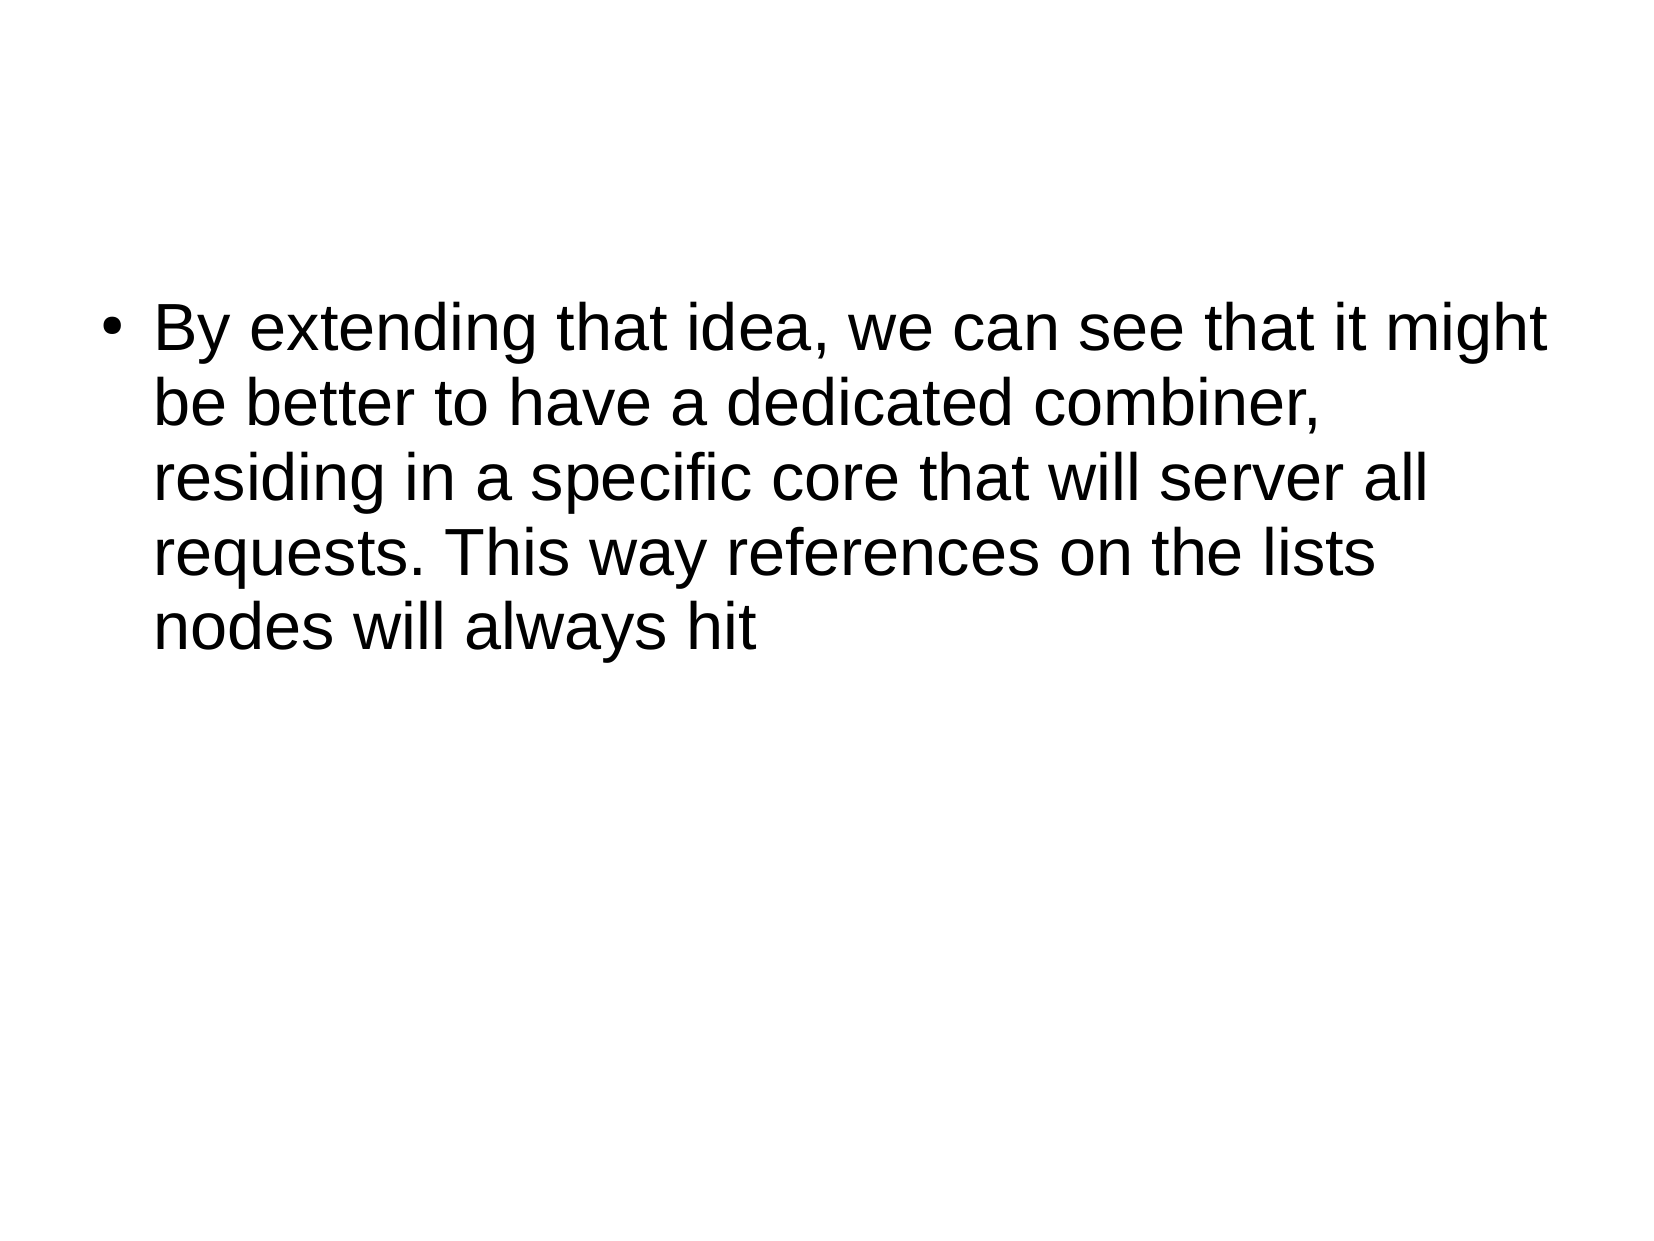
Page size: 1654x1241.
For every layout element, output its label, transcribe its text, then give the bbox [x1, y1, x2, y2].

list By extending that idea, we can see that it might be better to have a dedicated combiner, residing in a specific core that will server all requests. This way references on the lists nodes will always hit [82, 290, 1571, 1010]
